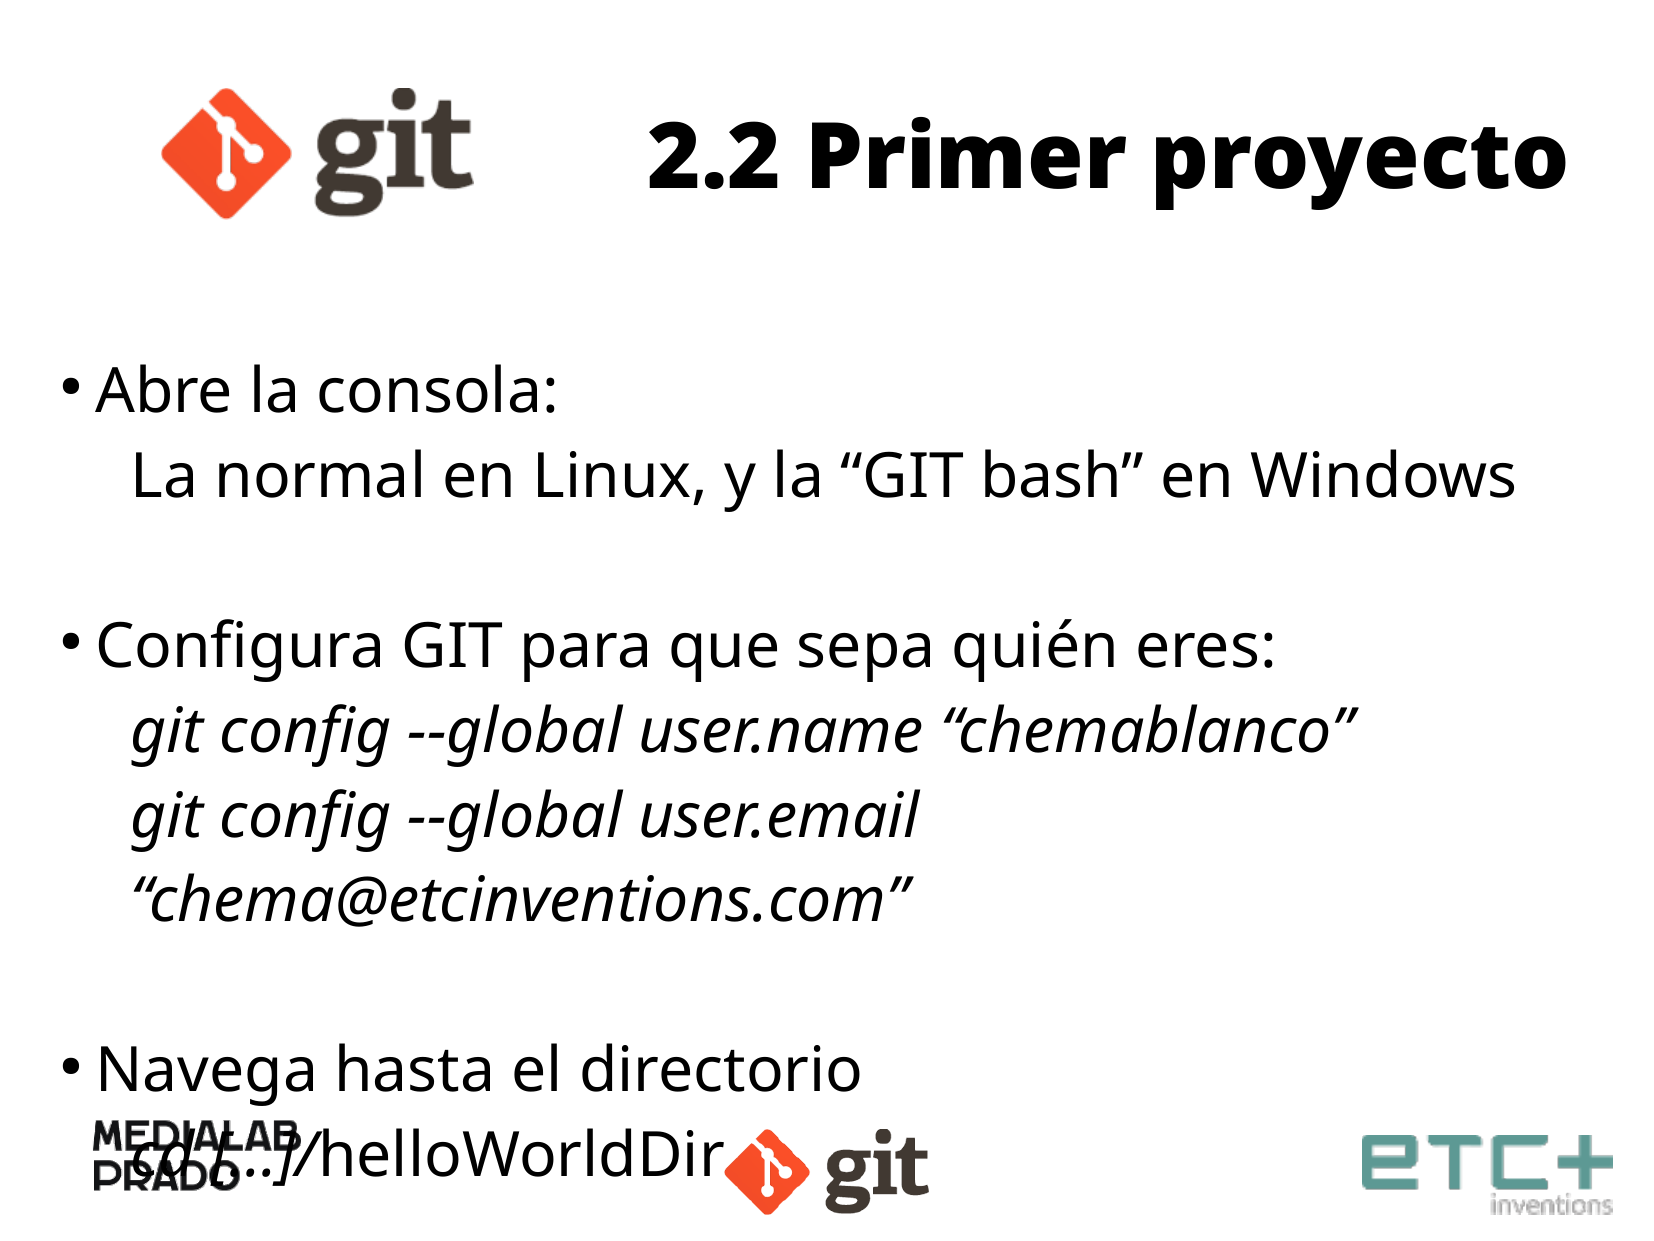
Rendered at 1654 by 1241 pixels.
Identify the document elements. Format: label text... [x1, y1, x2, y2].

picture [292, 1081, 307, 1087]
picture [1362, 1135, 1613, 1216]
picture [15, 1064, 379, 1241]
picture [254, 1081, 271, 1087]
picture [365, 1146, 379, 1156]
title 2.2 Primer proyecto [82, 49, 1571, 257]
picture [365, 1160, 379, 1172]
picture [151, 1081, 166, 1087]
picture [724, 1129, 929, 1216]
text_box Abre la consola: La normal en Linux, y la “GIT bash” en Windows Configura GIT para que sepa quién eres: git config --global user.name “chemablanco” git config --global user.email “chema@etcinventions.com” Navega hasta el directorio cd […]/helloWorldDir [45, 337, 1606, 1081]
